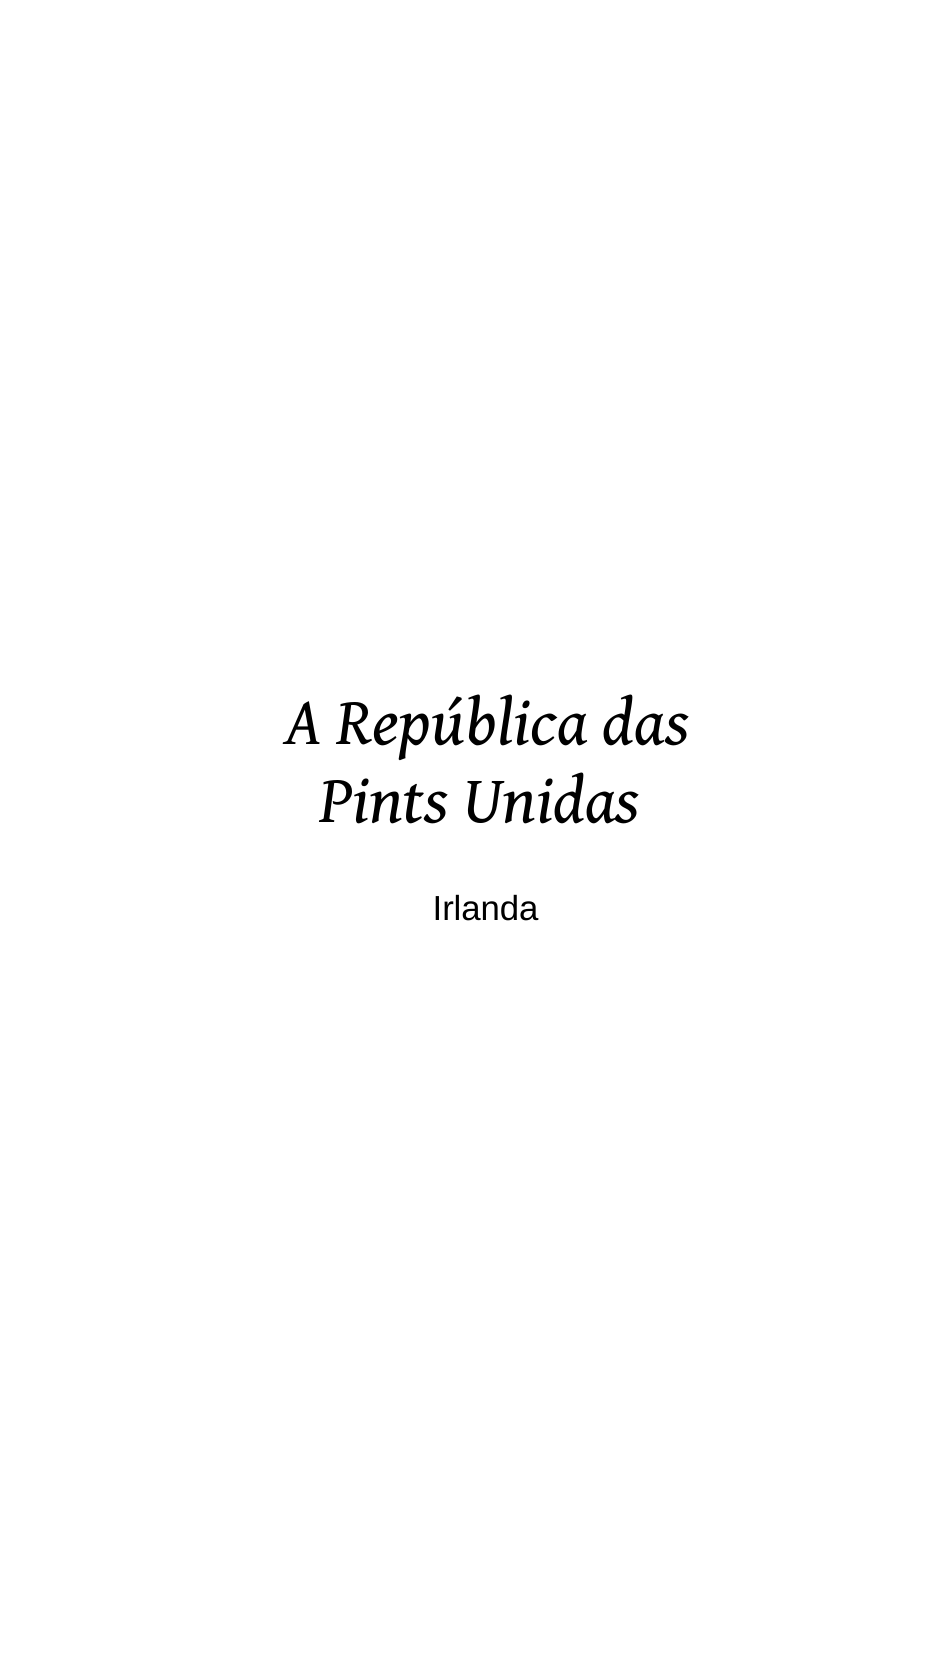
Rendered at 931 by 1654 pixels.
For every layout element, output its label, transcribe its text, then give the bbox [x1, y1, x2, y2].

text_box A República das Pints Unidas [236, 679, 739, 849]
text_box Irlanda [417, 881, 562, 975]
